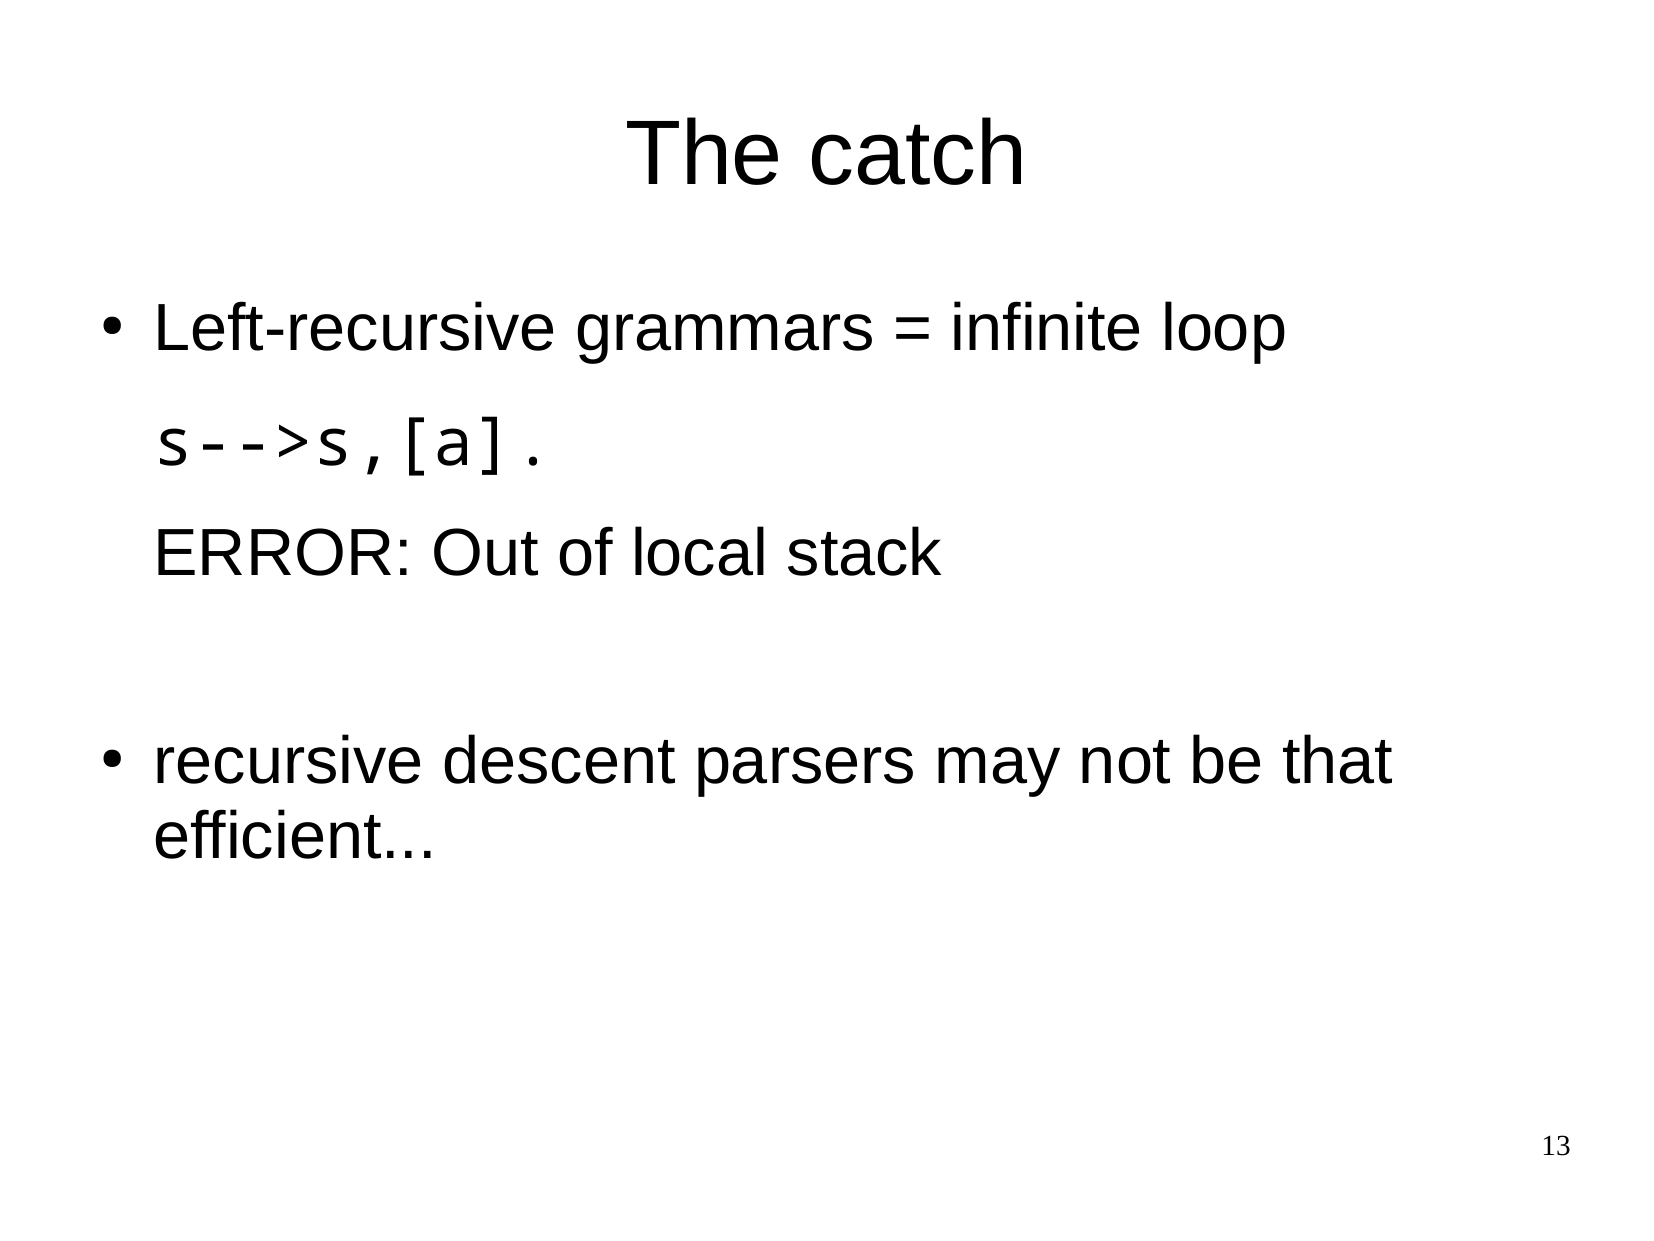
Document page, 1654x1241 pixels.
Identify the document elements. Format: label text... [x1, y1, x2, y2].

title The catch [82, 49, 1571, 257]
list Left-recursive grammars = infinite loop s-->s,[a]. ERROR: Out of local stack recursive descent parsers may not be that efficient... [82, 290, 1571, 1109]
